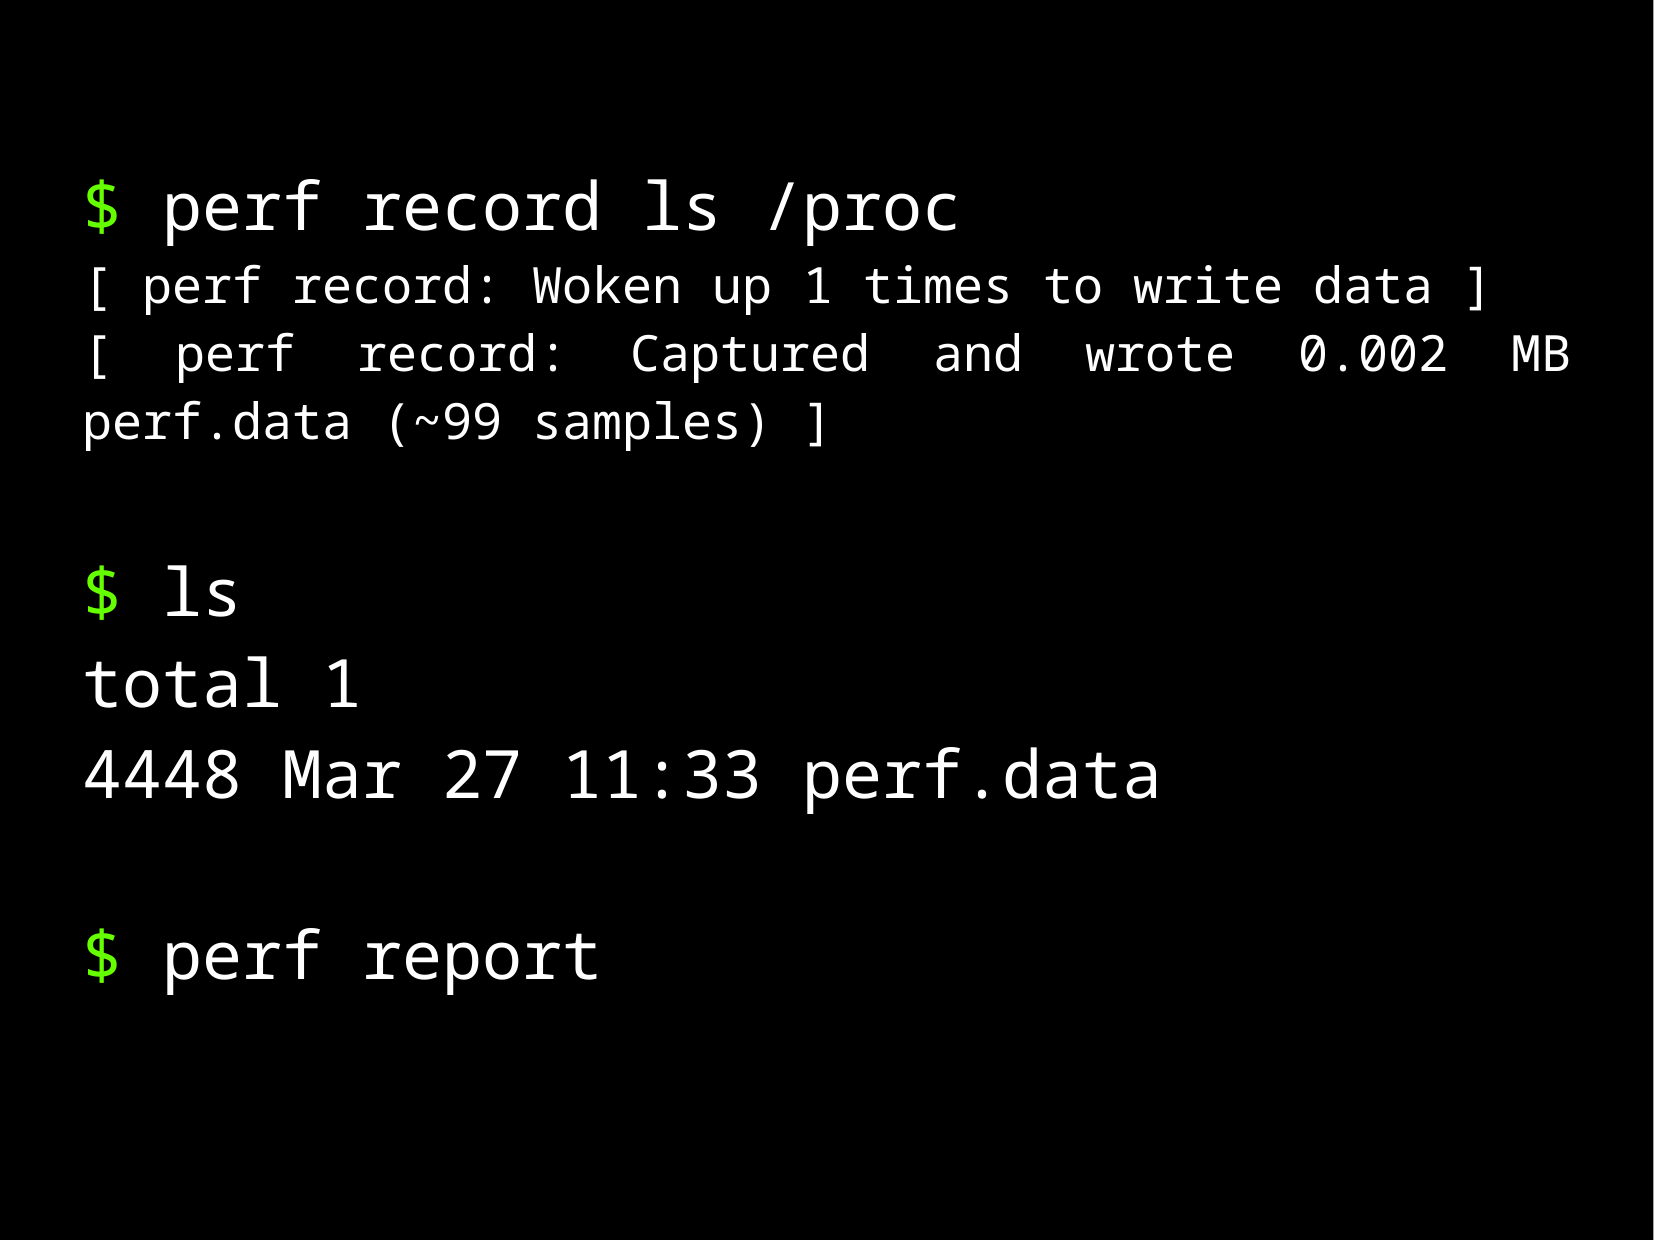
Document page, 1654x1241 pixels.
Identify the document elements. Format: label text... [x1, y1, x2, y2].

subtitle $ perf record ls /proc [ perf record: Woken up 1 times to write data ] [ perf record: Captured and wrote 0.002 MB perf.data (~99 samples) ] $ ls total 1 4448 Mar 27 11:33 perf.data $ perf report [82, 49, 1571, 1109]
